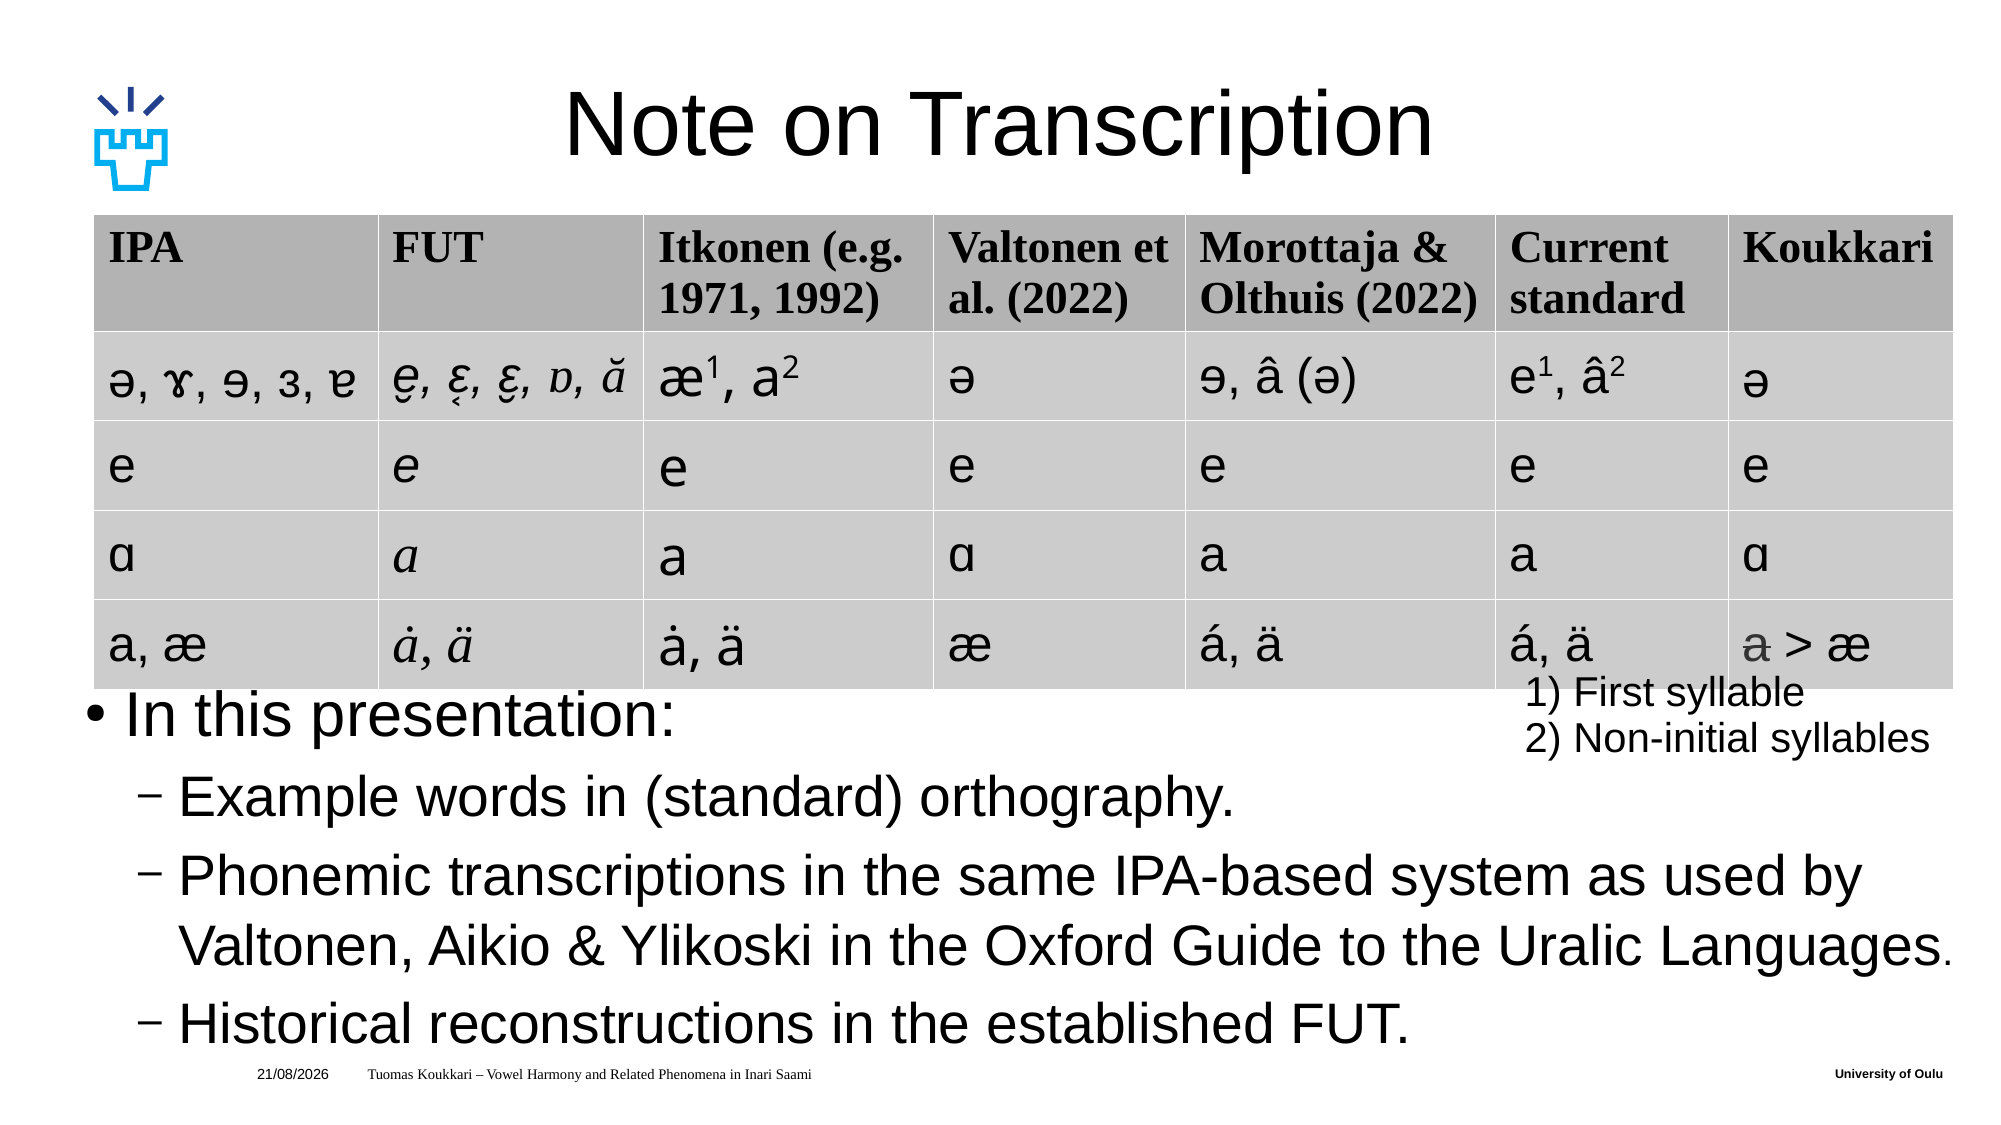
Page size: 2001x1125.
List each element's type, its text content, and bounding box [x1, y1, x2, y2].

table_cell e [94, 421, 378, 510]
table_cell ȧ, ä [644, 600, 933, 679]
table_cell e [934, 421, 1185, 510]
table_cell a > æ [1749, 648, 1761, 658]
table_cell e [1186, 421, 1495, 510]
table_cell ɑ [934, 511, 1185, 599]
table_cell e1, â2 [1496, 332, 1728, 420]
table_cell a [1496, 511, 1728, 599]
table_cell a [1186, 511, 1495, 599]
title Note on Transcription [99, 29, 1900, 214]
table_cell ɑ [94, 511, 378, 599]
list In this presentation: Example words in (standard) orthography. Phonemic transcriptions in the same IPA-based system as used by Valtonen, Aikio & Ylikoski in the Oxford Guide to the Uralic Languages. Historical reconstructions in the established FUT. [70, 679, 1991, 1110]
table_cell e [644, 421, 933, 510]
table_cell á, ä [1186, 600, 1495, 679]
text_box 1) First syllable 2) Non-initial syllables [1509, 661, 2000, 770]
table_cell e [1496, 421, 1728, 510]
table_header IPA [94, 215, 378, 331]
table_header Koukkari [1729, 215, 1953, 331]
table_cell a > æ [1729, 600, 1953, 661]
table_header Valtonen et al. (2022) [934, 215, 1185, 331]
table_cell æ1, a2 [644, 332, 933, 420]
table_cell a > æ [1833, 648, 1846, 658]
table_cell e̮, ɛ͔, ɛ̮, ɒ, ă [379, 332, 643, 420]
table_cell e [379, 421, 643, 510]
table_cell ɘ, â (ə) [1186, 332, 1495, 420]
table_cell á, ä [1496, 600, 1728, 679]
table_header FUT [379, 215, 643, 331]
table_cell a > æ [1851, 637, 1865, 645]
table_cell ə [934, 332, 1185, 420]
table_cell ə [1729, 332, 1953, 420]
table_cell a [644, 511, 933, 599]
table_header Current standard [1496, 215, 1728, 331]
table_header Itkonen (e.g. 1971, 1992) [644, 215, 933, 331]
table_cell e [1729, 421, 1953, 510]
table_cell ɑ [1729, 511, 1953, 599]
table_cell æ [934, 600, 1185, 679]
table_header Morottaja & Olthuis (2022) [1186, 215, 1495, 331]
table_cell á, ä [1516, 648, 1528, 658]
table_cell á, ä [1572, 648, 1584, 658]
table_cell a, æ [94, 600, 378, 679]
table_cell ȧ, ä [379, 600, 643, 679]
table_cell ə, ɤ, ɘ, ɜ, ɐ [94, 332, 378, 420]
table_cell a [379, 511, 643, 599]
